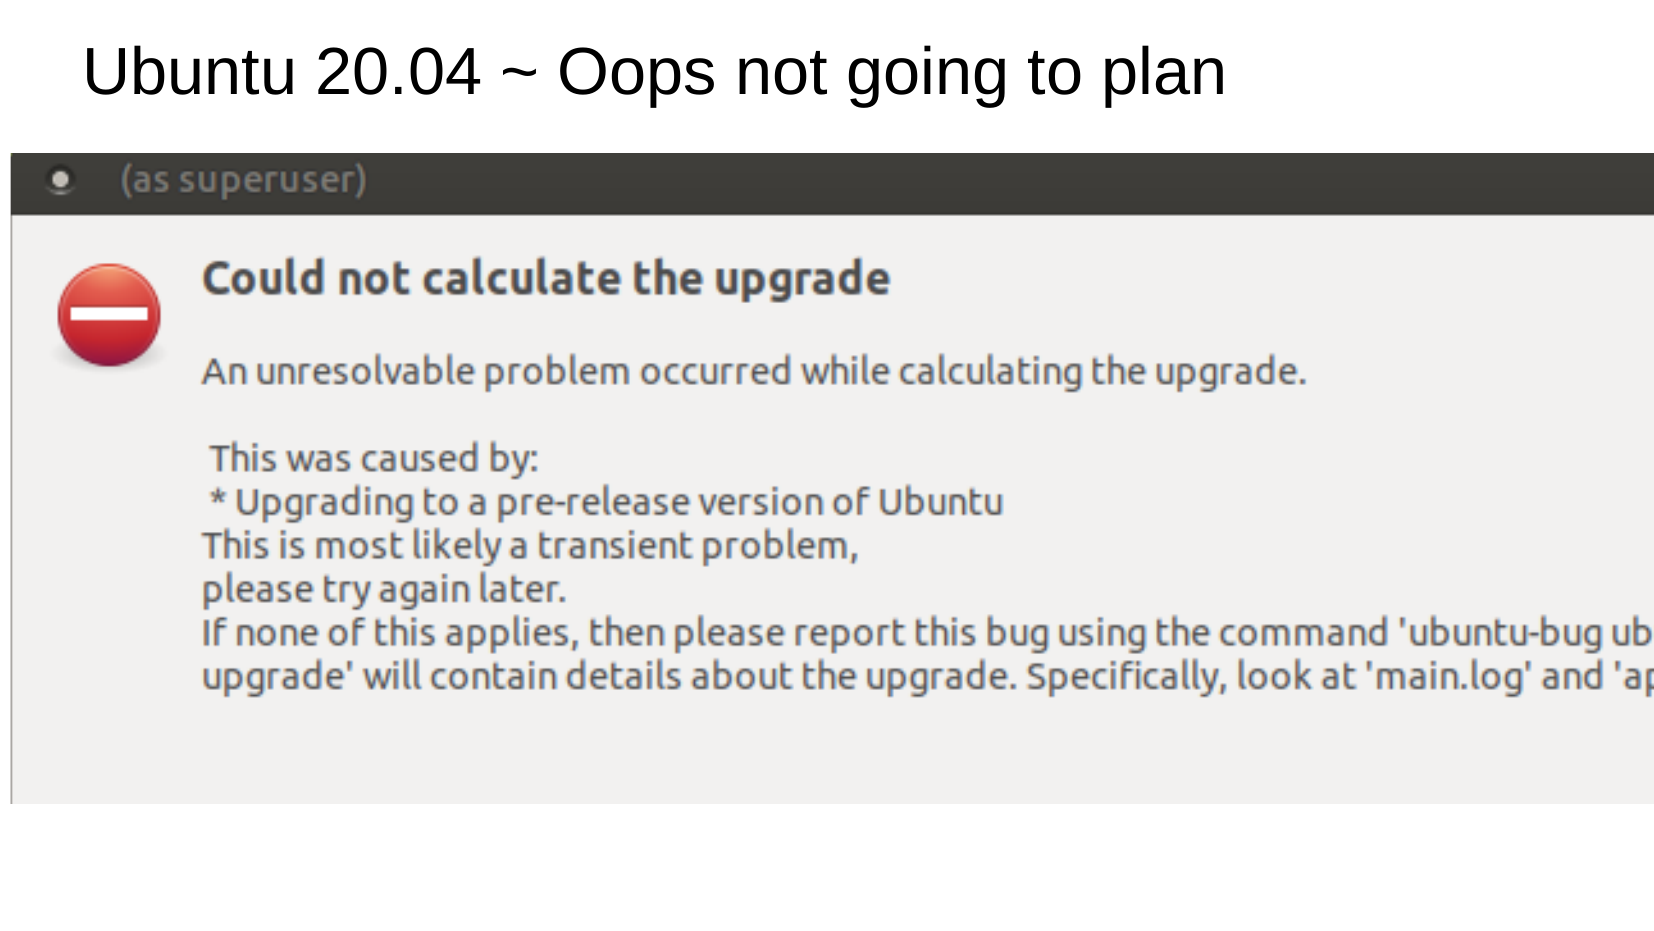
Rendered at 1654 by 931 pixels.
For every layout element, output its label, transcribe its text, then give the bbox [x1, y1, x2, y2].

picture [10, 153, 1654, 804]
title Ubuntu 20.04 ~ Oops not going to plan [82, 34, 1571, 110]
